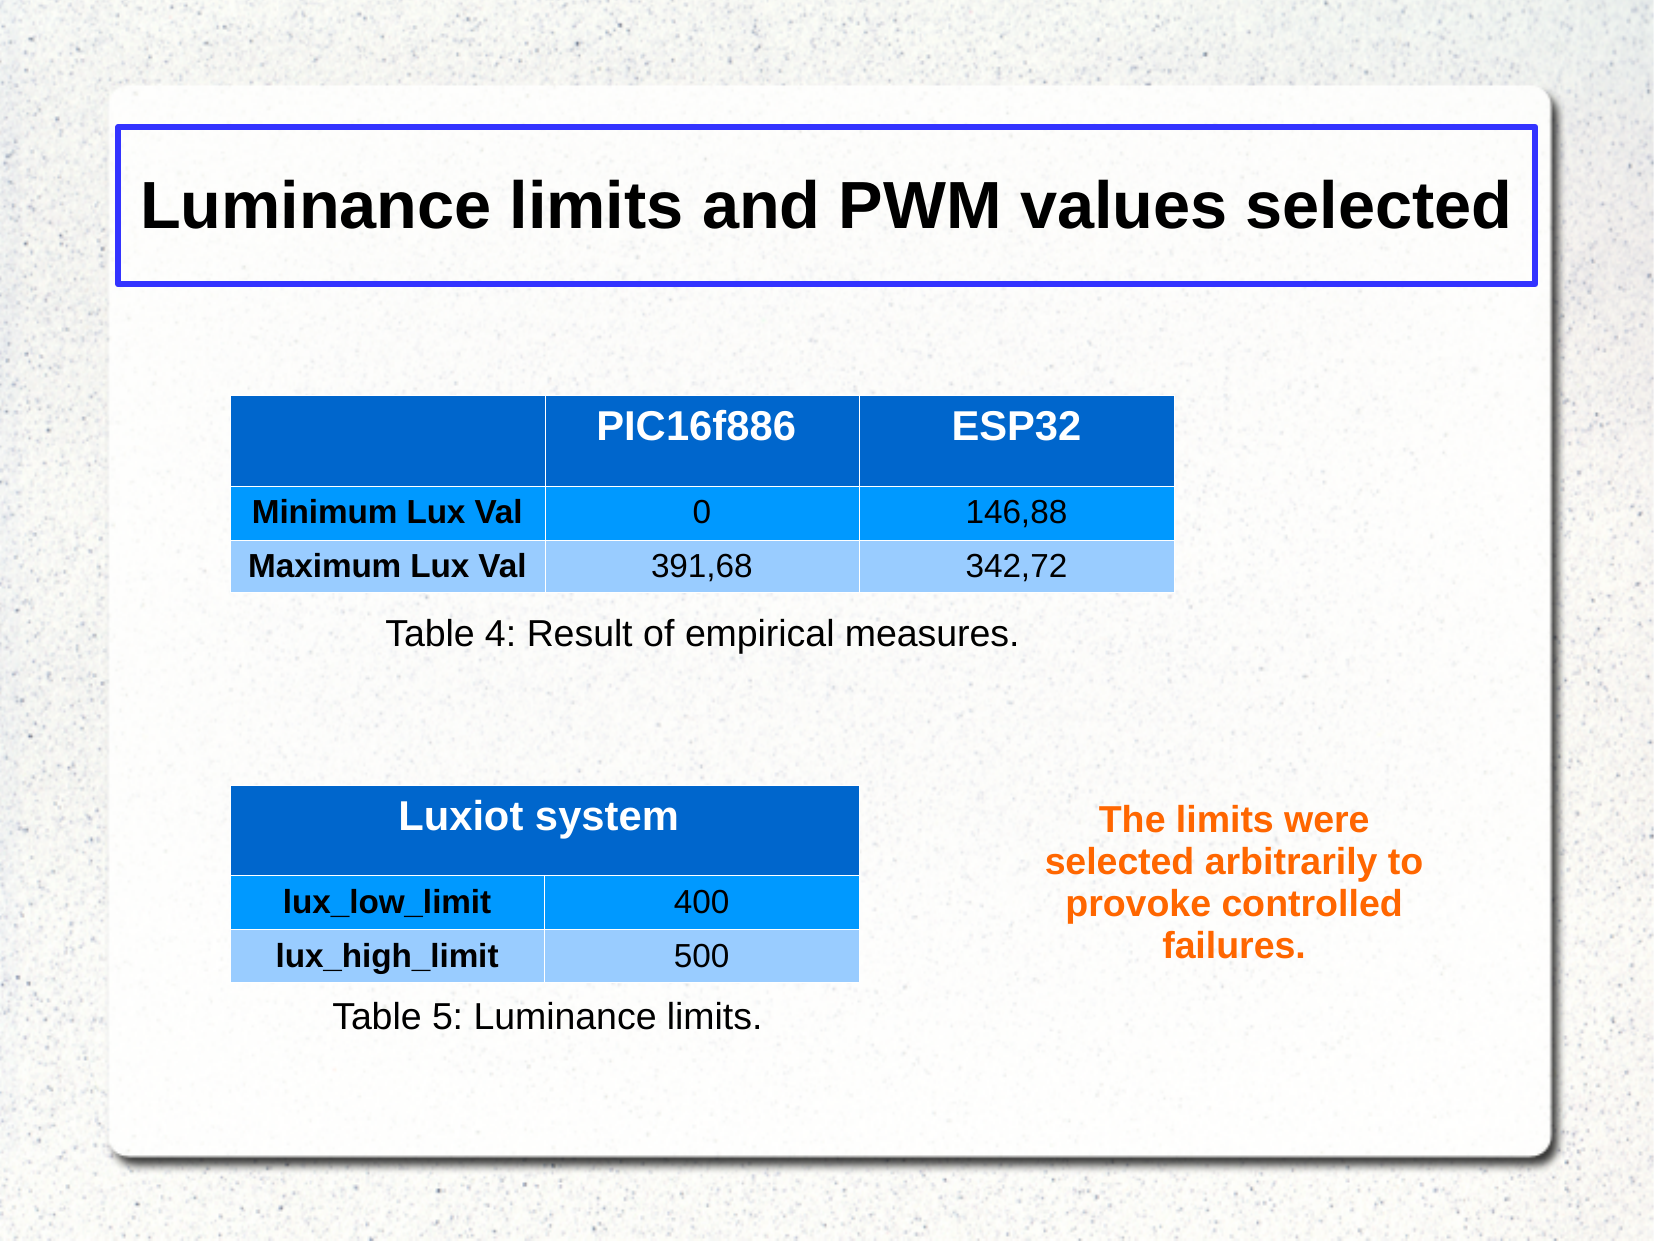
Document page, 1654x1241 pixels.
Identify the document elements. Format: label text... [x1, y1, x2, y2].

table_header ESP32 [860, 396, 1174, 486]
table_header Luxiot system [231, 786, 859, 875]
text_box The limits were selected arbitrarily to provoke controlled failures. [1003, 791, 1465, 993]
table_cell 400 [545, 876, 859, 929]
table_cell 391,68 [546, 541, 859, 592]
table_cell 342,72 [860, 541, 1174, 592]
title Luminance limits and PWM values selected [118, 126, 1536, 285]
table_cell lux_low_limit [231, 876, 544, 929]
table_cell 146,88 [860, 487, 1174, 540]
table_header [231, 396, 545, 486]
table_header PIC16f886 [546, 396, 859, 486]
text_box Table 5: Luminance limits. [236, 988, 859, 1046]
table_cell lux_high_limit [231, 930, 544, 982]
picture [0, 0, 1654, 1241]
table_cell Minimum Lux Val [231, 487, 545, 540]
text_box Table 4: Result of empirical measures. [248, 604, 1158, 662]
table_cell 0 [546, 487, 859, 540]
table_cell 500 [545, 930, 859, 982]
table_cell Maximum Lux Val [231, 541, 545, 592]
